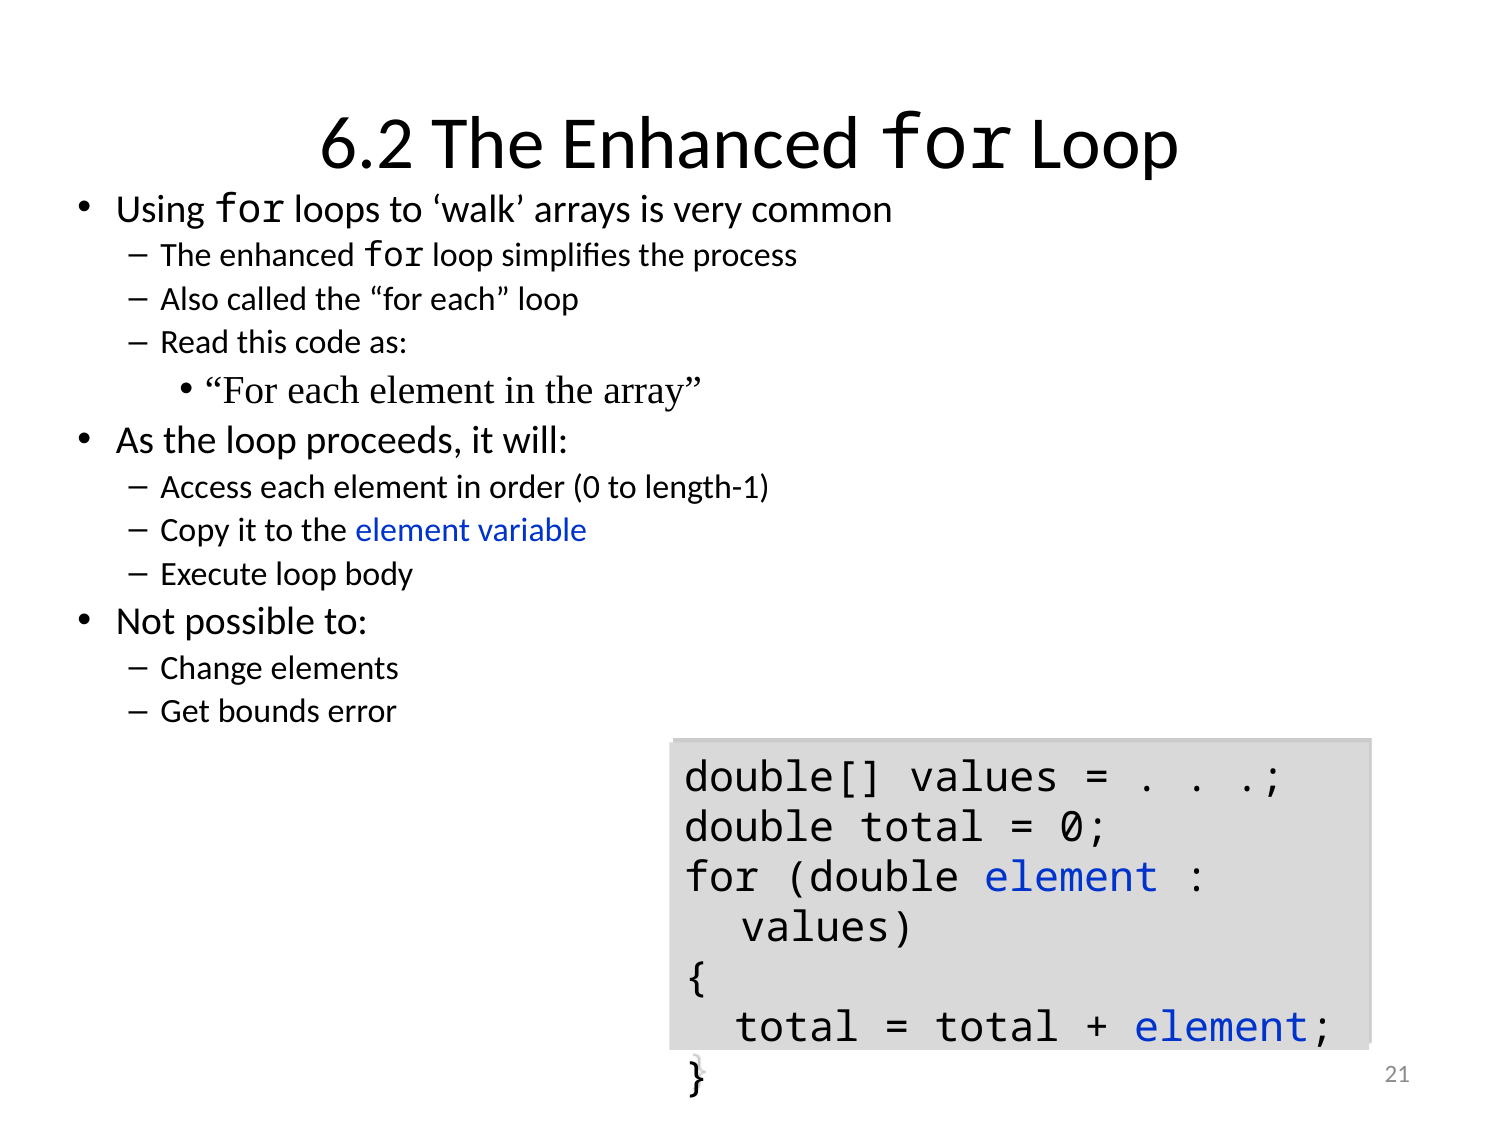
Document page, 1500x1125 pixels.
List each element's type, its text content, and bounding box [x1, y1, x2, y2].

text_box double[] values = . . .; double total = 0; for (double element : values) { total = total + element; } [669, 743, 1370, 1050]
list Using for loops to ‘walk’ arrays is very common The enhanced for loop simplifies the process Also called the “for each” loop Read this code as: “For each element in the array” As the loop proceeds, it will: Access each element in order (0 to length-1) Copy it to the element variable Execute loop body Not possible to: Change elements Get bounds error [62, 174, 1450, 743]
title 6.2 The Enhanced for Loop [75, 45, 1425, 174]
slide_number <number> [1074, 1042, 1425, 1103]
